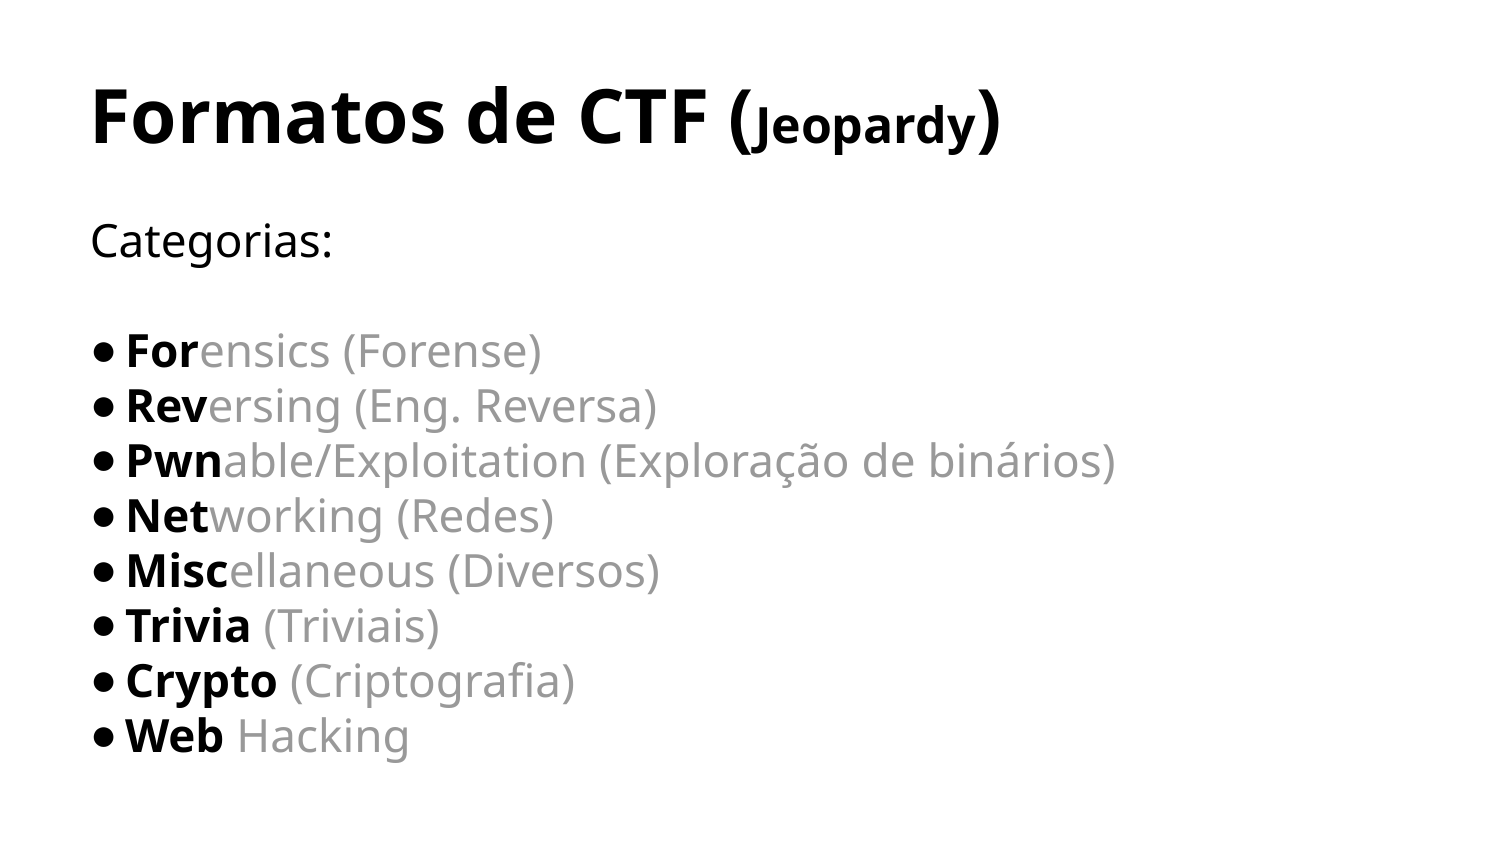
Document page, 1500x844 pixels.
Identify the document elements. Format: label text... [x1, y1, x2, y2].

text_box Categorias: Forensics (Forense) Reversing (Eng. Reversa) Pwnable/Exploitation (Exploração de binários) Networking (Redes) Miscellaneous (Diversos) Trivia (Triviais) Crypto (Criptografia) Web Hacking [75, 196, 1425, 808]
text_box Formatos de CTF (Jeopardy) [75, 33, 1425, 174]
